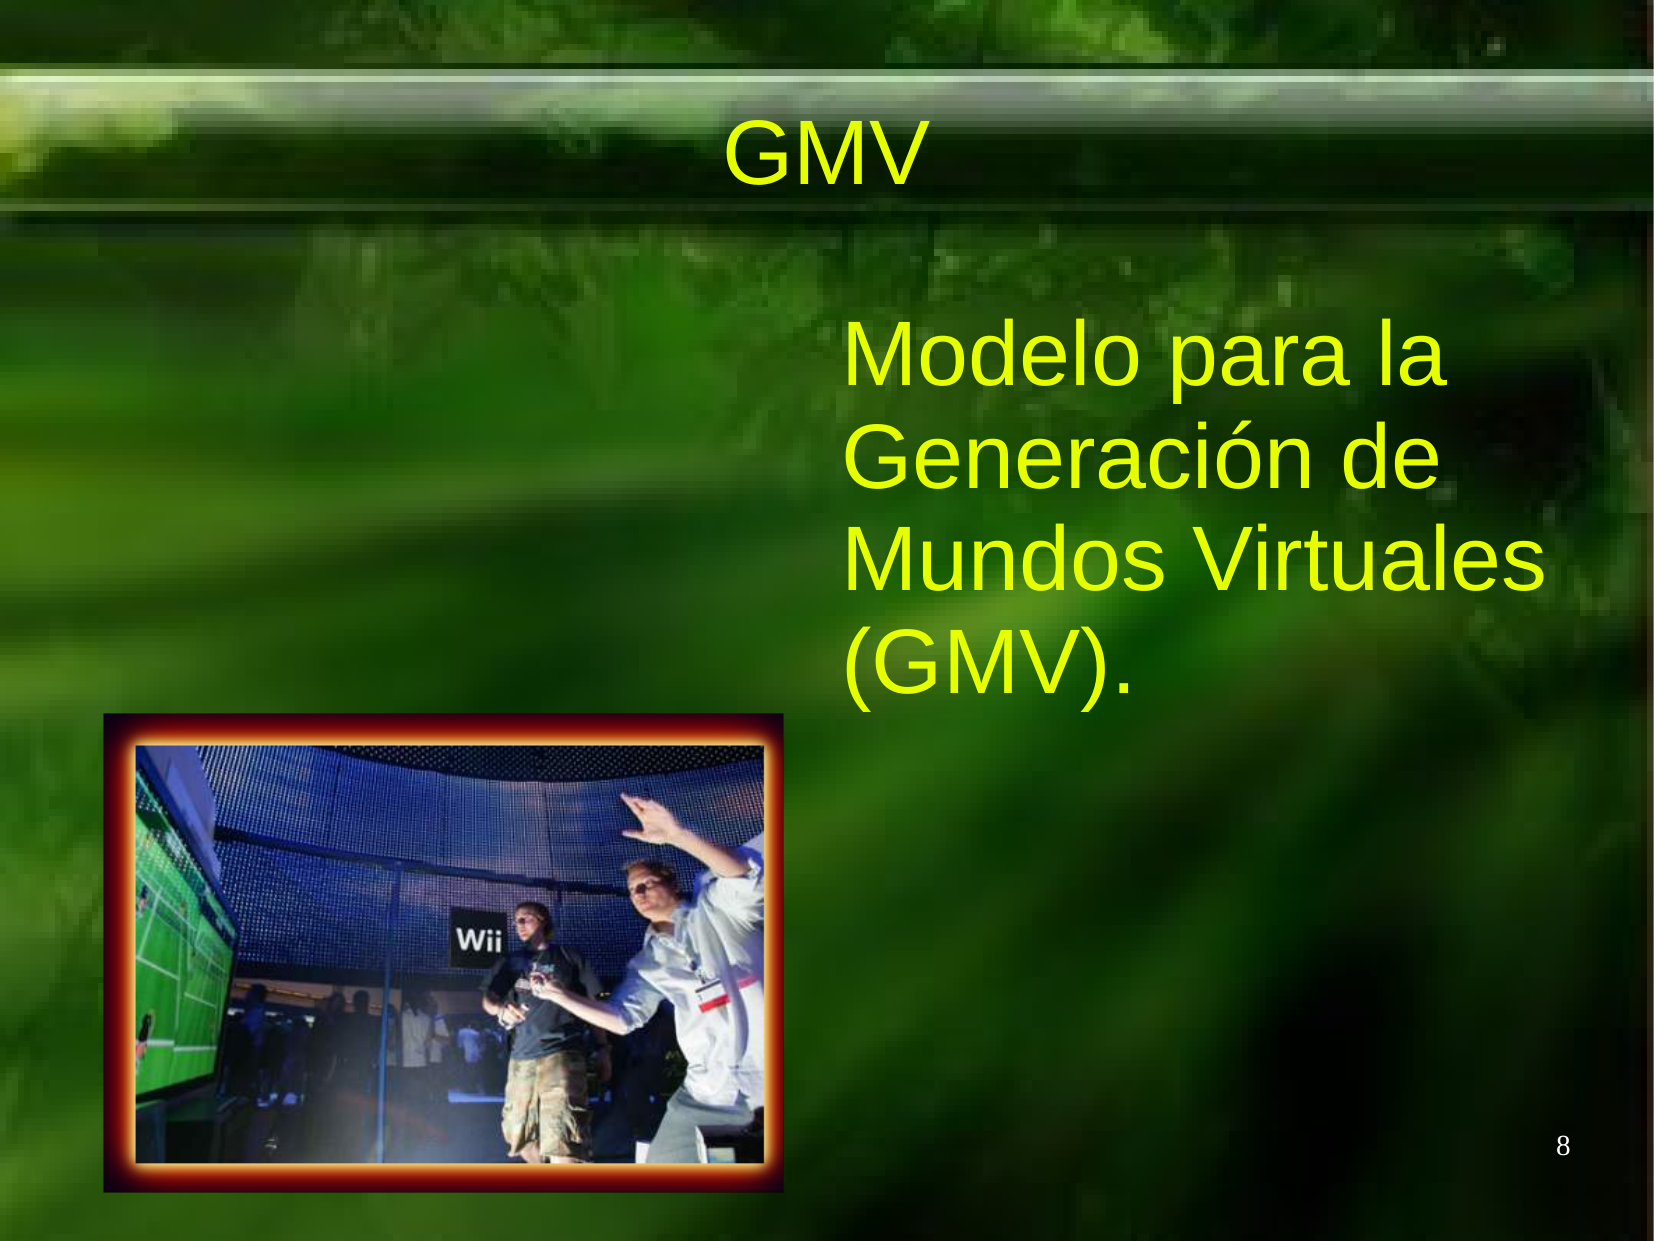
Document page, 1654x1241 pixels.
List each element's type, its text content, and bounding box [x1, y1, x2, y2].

text_box Modelo para la Generación de Mundos Virtuales (GMV). [826, 295, 1654, 739]
title GMV [82, 56, 1571, 250]
picture [0, 0, 1654, 1241]
